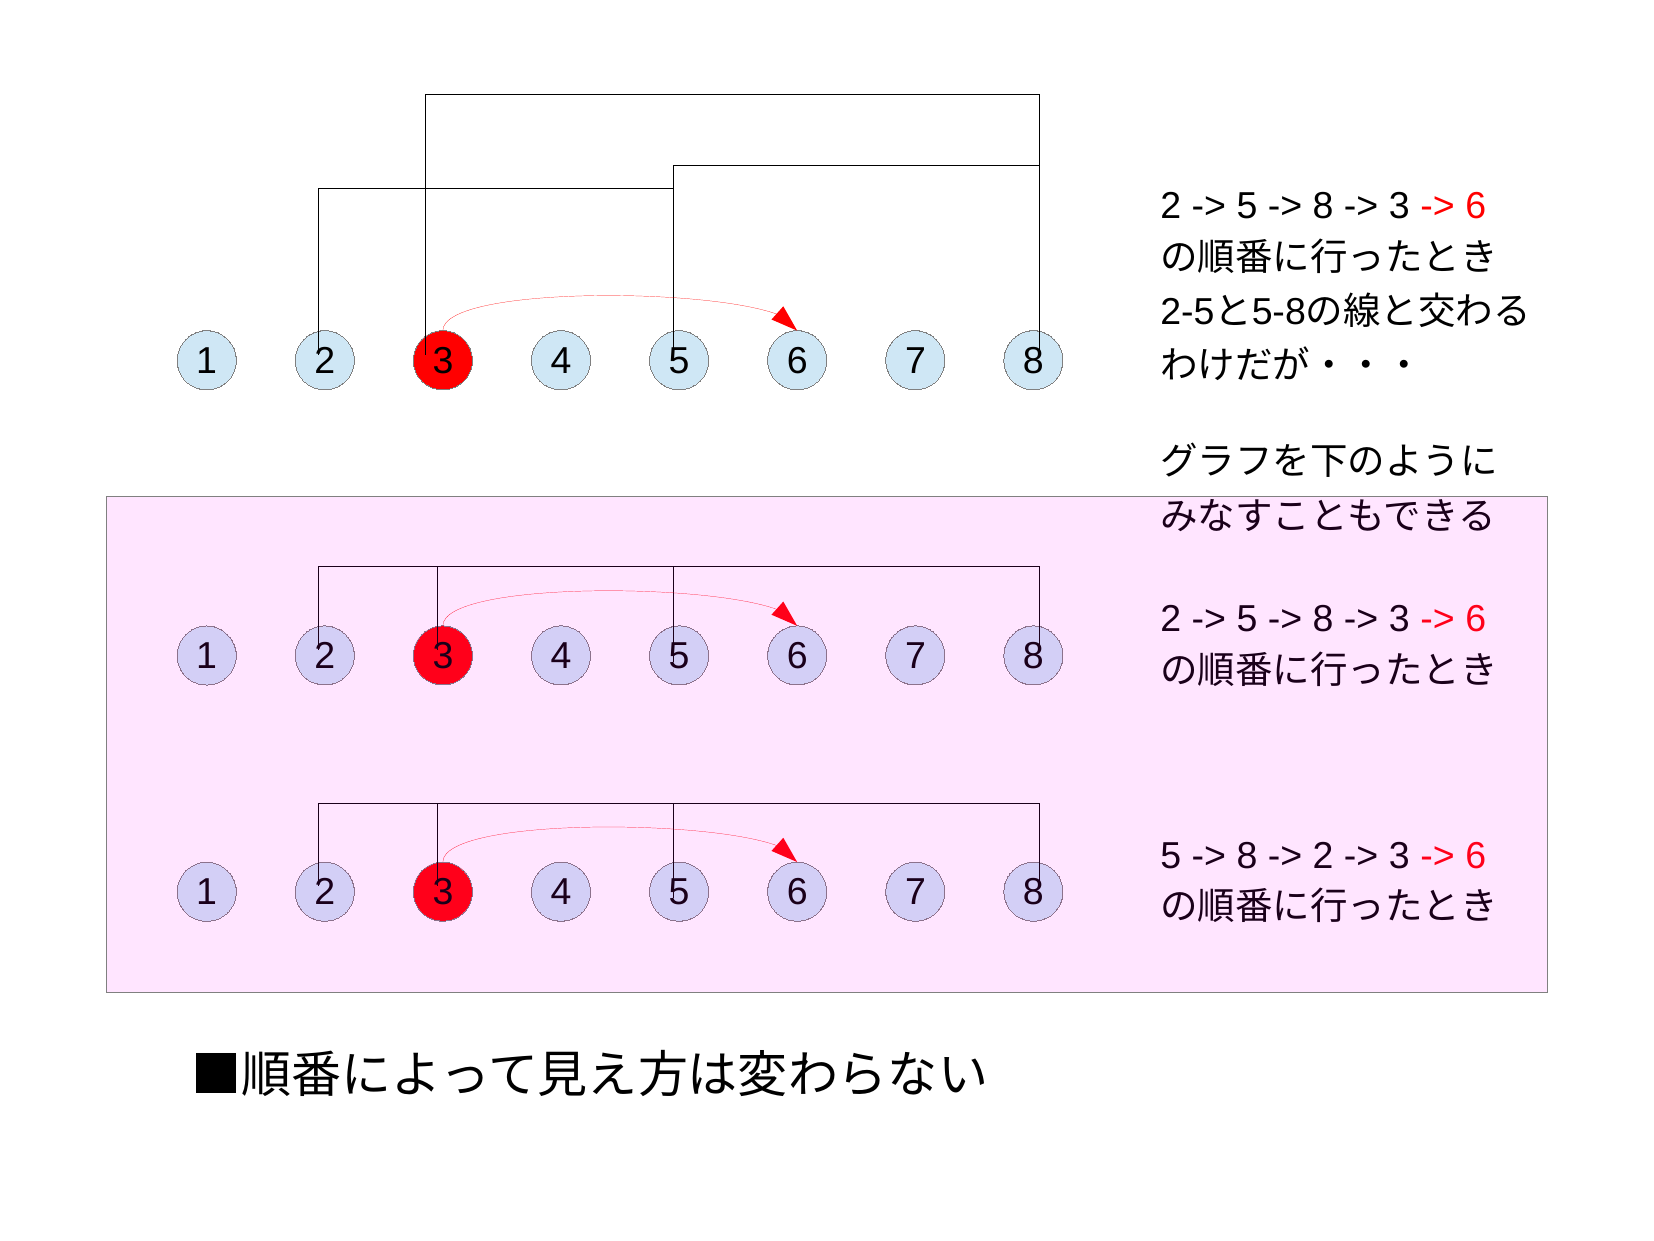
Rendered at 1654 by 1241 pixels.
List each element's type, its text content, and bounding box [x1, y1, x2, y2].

text_box ■順番によって見え方は変わらない [177, 1027, 1394, 1193]
text_box 2 -> 5 -> 8 -> 3 -> 6 の順番に行ったとき 2-5と5-8の線と交わるわけだが・・・ グラフを下のようにみなすこともできる [1145, 177, 1548, 464]
text_box 5 [649, 330, 709, 390]
text_box 7 [885, 330, 945, 390]
text_box 8 [1028, 349, 1037, 358]
text_box 2 [295, 330, 355, 390]
text_box 3 [413, 330, 473, 390]
text_box 6 [767, 330, 827, 390]
text_box 8 [1003, 330, 1063, 390]
text_box 8 [1027, 361, 1038, 371]
text_box [106, 496, 1548, 993]
text_box 4 [531, 330, 591, 390]
text_box 1 [177, 330, 237, 390]
